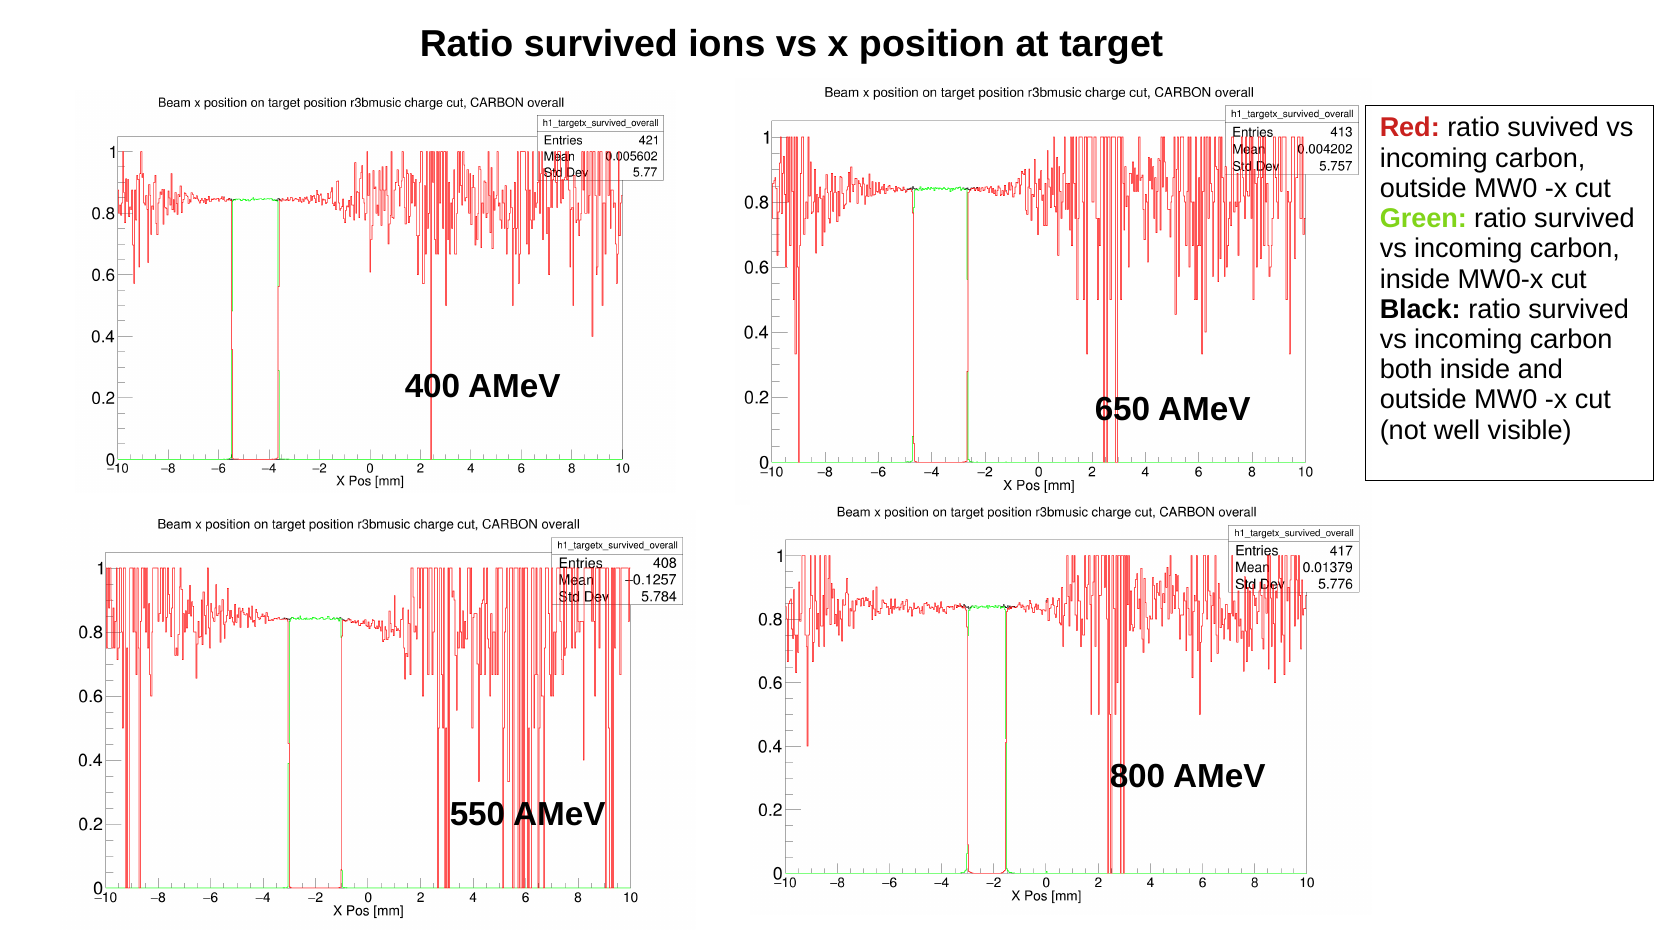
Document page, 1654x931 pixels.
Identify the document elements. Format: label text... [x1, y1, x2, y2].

text_box Red: ratio suvived vs incoming carbon, outside MW0 -x cut Green: ratio survived vs incoming carbon, inside MW0-x cut Black: ratio survived vs incoming carbon both inside and outside MW0 -x cut (not well visible) [1365, 105, 1654, 481]
text_box Ratio survived ions vs x position at target [405, 15, 1606, 72]
picture [735, 78, 1372, 915]
text_box 650 AMeV [1080, 383, 1291, 436]
text_box 550 AMeV [435, 788, 646, 841]
picture [60, 510, 696, 930]
picture [75, 90, 676, 493]
text_box 800 AMeV [1095, 750, 1306, 802]
text_box 400 AMeV [390, 360, 601, 412]
